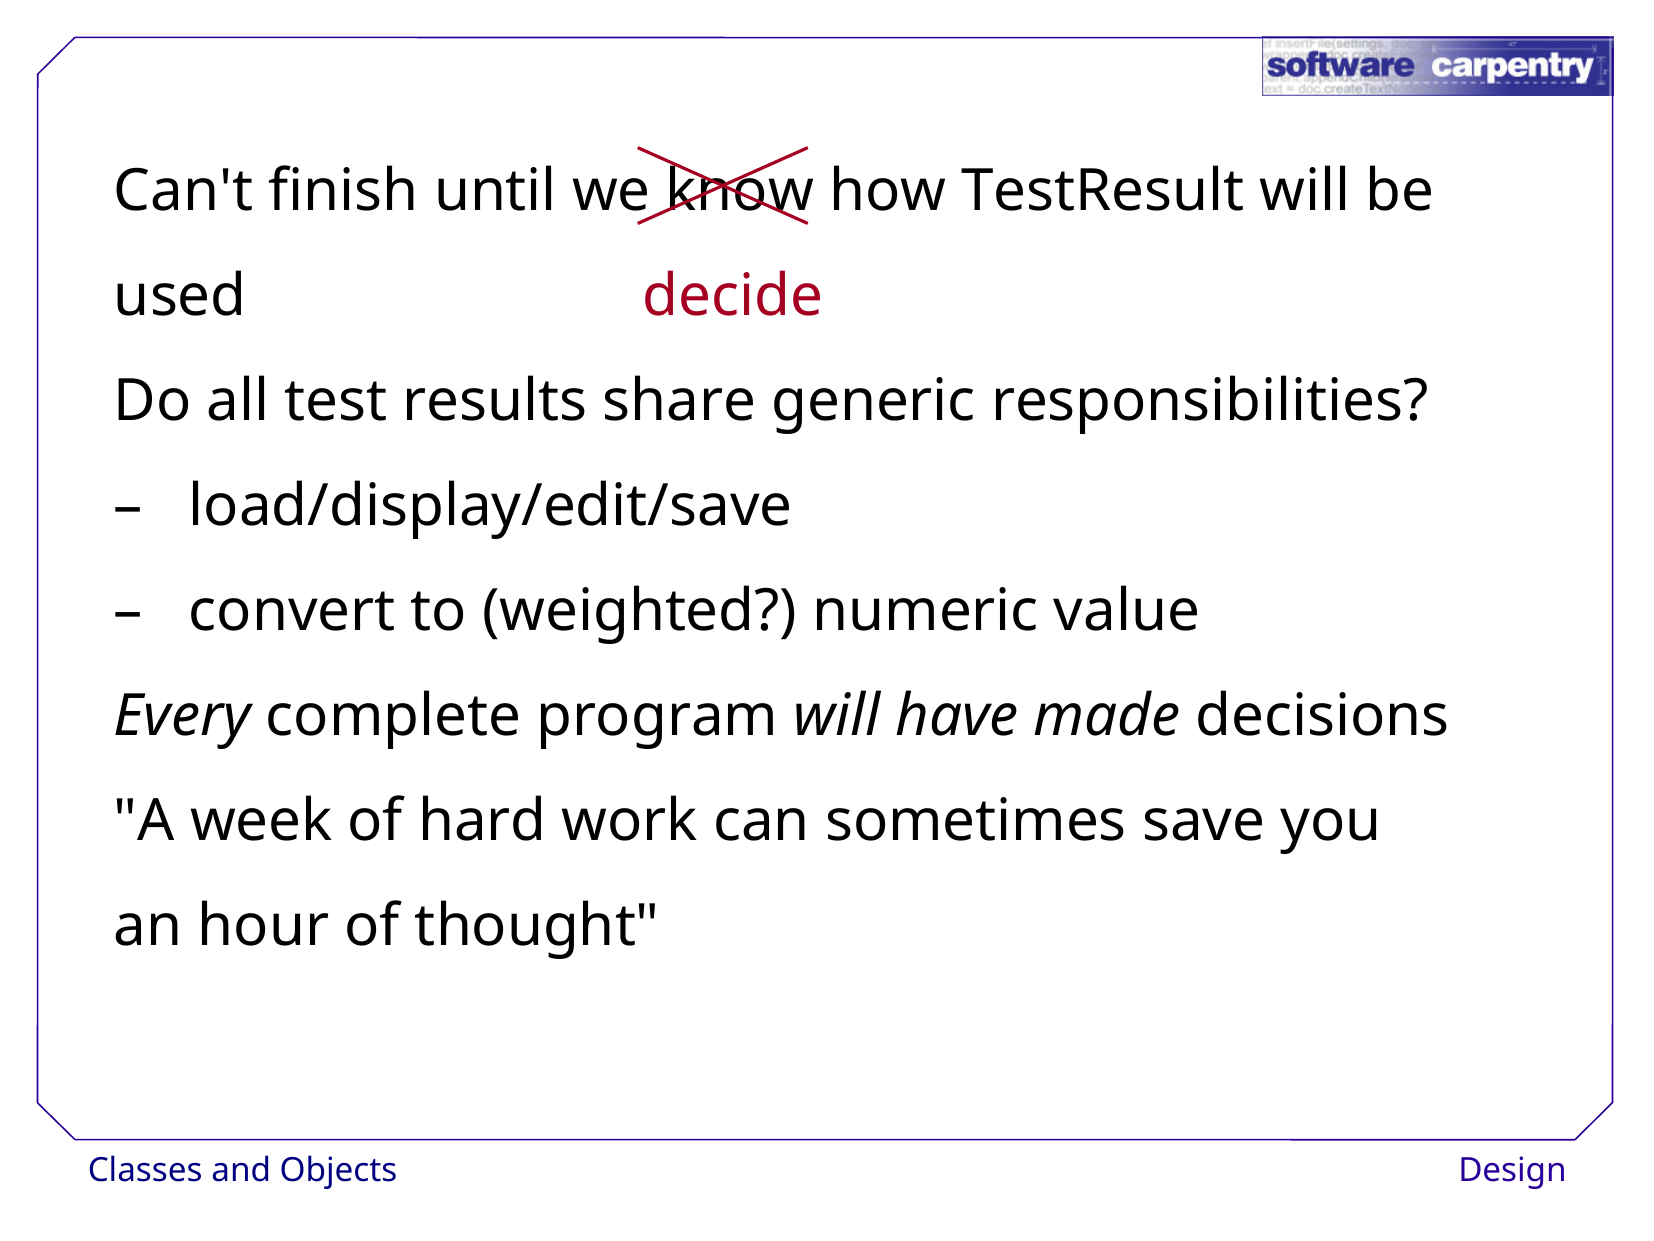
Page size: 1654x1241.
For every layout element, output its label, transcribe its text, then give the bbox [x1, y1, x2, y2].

text_box Can't finish until we know how TestResult will be used decide Do all test results share generic responsibilities? – load/display/edit/save – convert to (weighted?) numeric value Every complete program will have made decisions "A week of hard work can sometimes save you an hour of thought" [99, 109, 1517, 965]
picture [1262, 36, 1614, 96]
